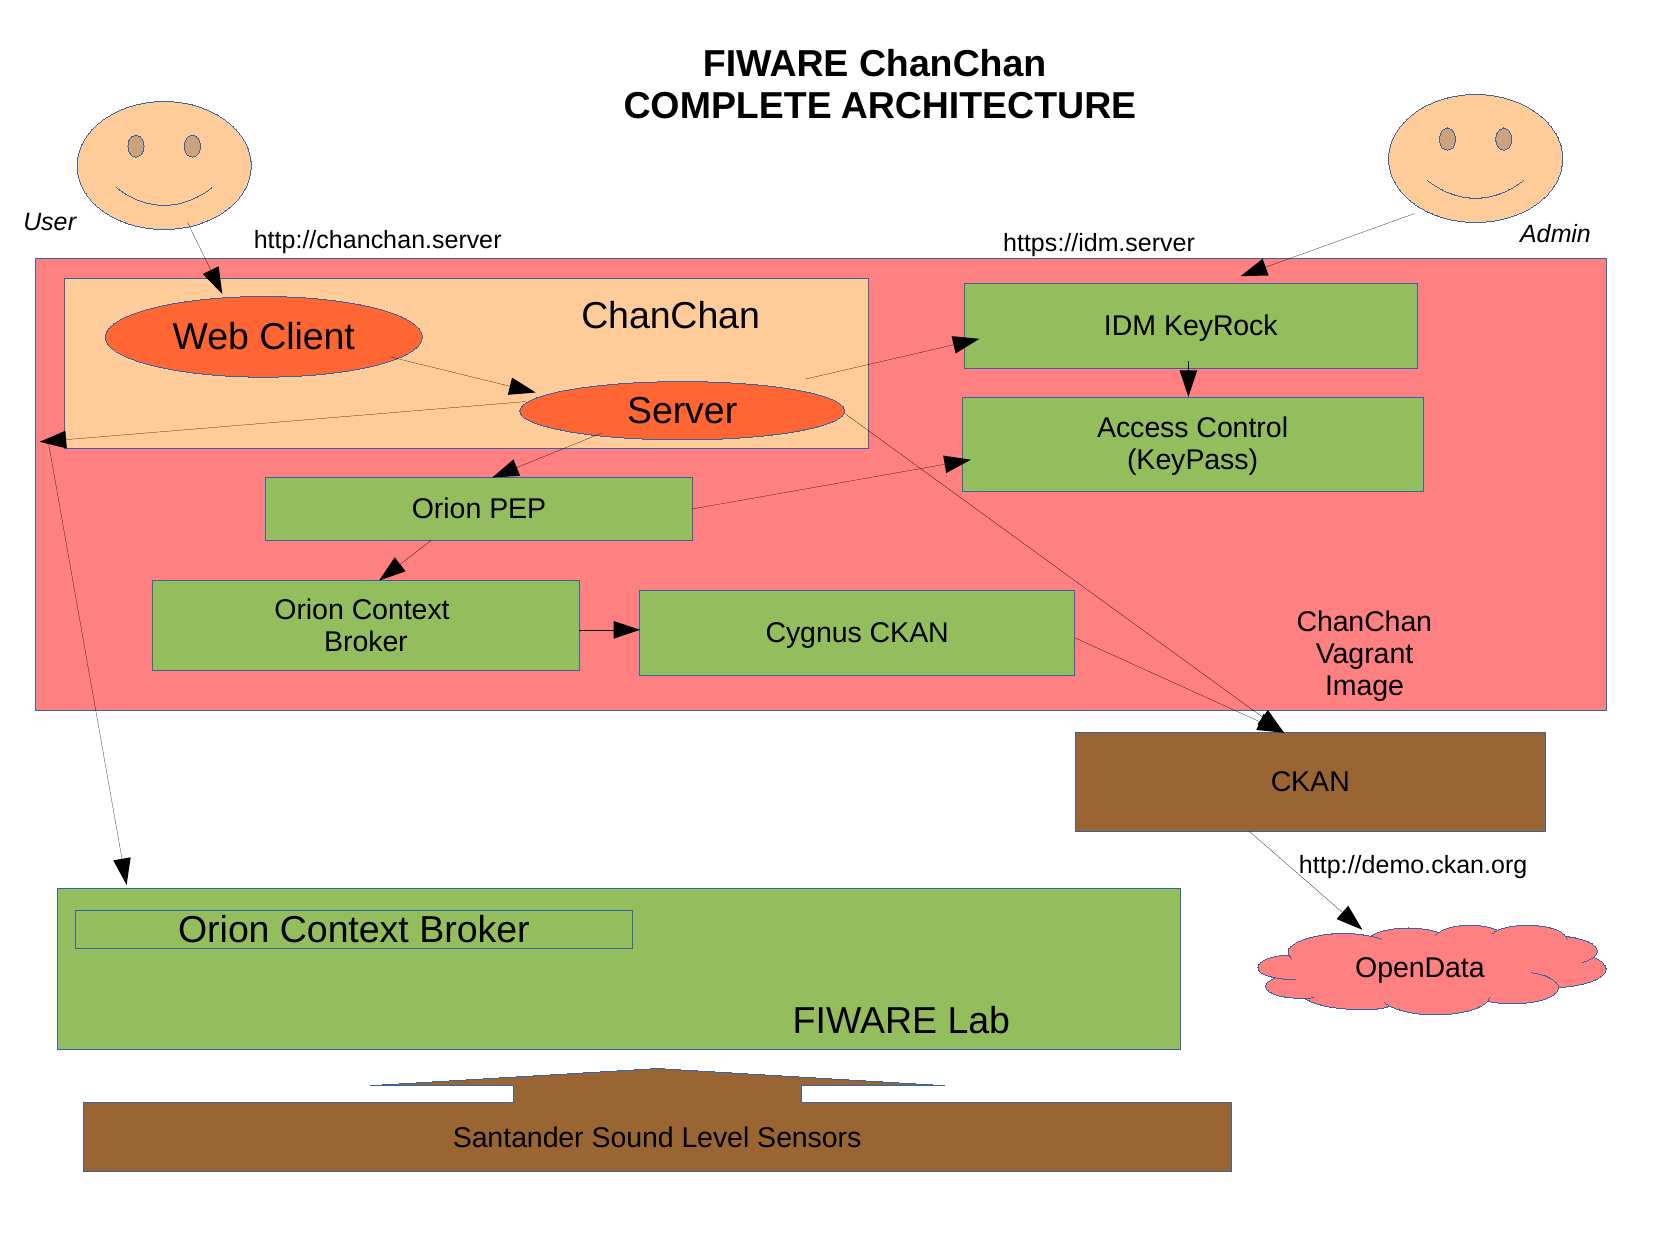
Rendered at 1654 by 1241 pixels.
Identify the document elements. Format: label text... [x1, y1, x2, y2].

text_box http://demo.ckan.org [1284, 843, 1654, 887]
text_box Orion PEP [265, 477, 693, 541]
text_box CKAN [1075, 732, 1546, 832]
text_box [77, 101, 252, 230]
text_box [1388, 94, 1563, 223]
text_box [57, 888, 1181, 1050]
text_box http://chanchan.server [238, 217, 649, 261]
text_box Server [519, 381, 845, 440]
text_box [384, 469, 1252, 711]
text_box [518, 414, 918, 508]
text_box Web Client [105, 296, 423, 378]
text_box [50, 402, 1233, 711]
text_box FIWARE Lab [777, 992, 1201, 1050]
text_box Admin [1505, 212, 1654, 256]
text_box Orion Context Broker [75, 910, 633, 949]
text_box IDM KeyRock [964, 283, 1418, 369]
text_box [35, 258, 1607, 711]
text_box Santander Sound Level Sensors [83, 1068, 1232, 1172]
text_box OpenData [1257, 925, 1607, 1015]
text_box ChanChan [566, 287, 853, 345]
text_box FIWARE ChanChan COMPLETE ARCHITECTURE [543, 35, 1217, 135]
text_box ChanChan Vagrant Image [1281, 598, 1589, 711]
text_box Cygnus CKAN [639, 590, 1075, 676]
text_box Access Control (KeyPass) [962, 397, 1424, 492]
text_box Orion Context Broker [152, 580, 580, 671]
text_box https://idm.server [988, 221, 1316, 265]
text_box User [8, 200, 130, 244]
